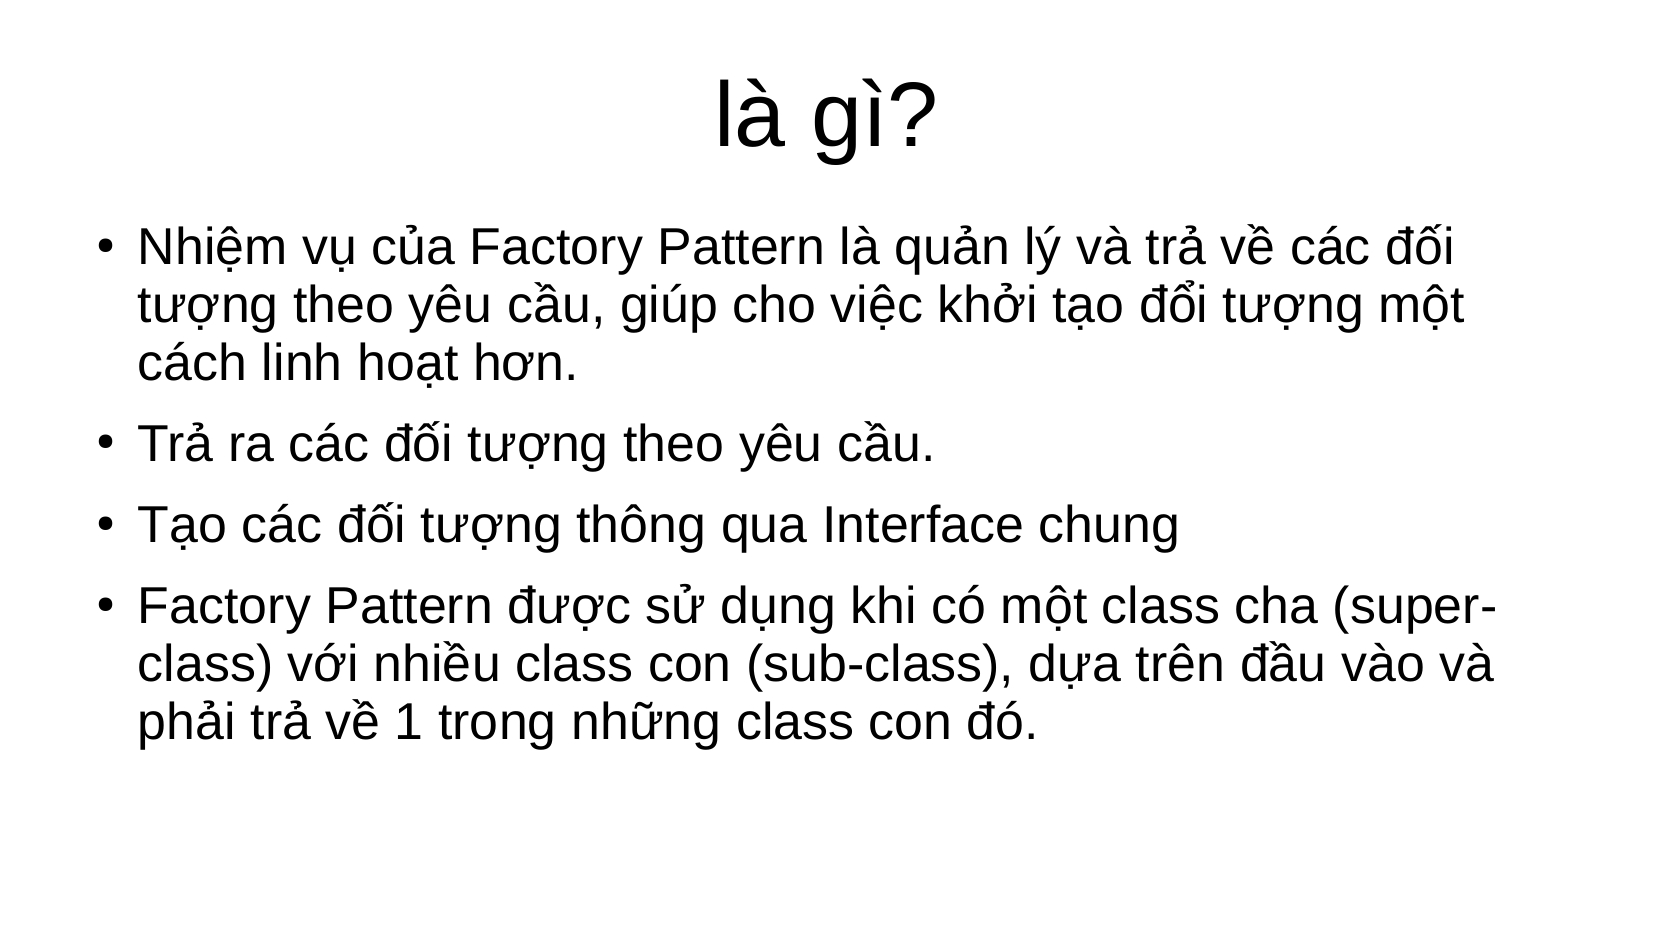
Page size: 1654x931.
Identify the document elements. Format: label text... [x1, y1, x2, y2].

title là gì? [82, 37, 1571, 193]
list Nhiệm vụ của Factory Pattern là quản lý và trả về các đối tượng theo yêu cầu, giúp cho việc khởi tạo đổi tượng một cách linh hoạt hơn. Trả ra các đối tượng theo yêu cầu. Tạo các đối tượng thông qua Interface chung Factory Pattern được sử dụng khi có một class cha (super-class) với nhiều class con (sub-class), dựa trên đầu vào và phải trả về 1 trong những class con đó. [82, 217, 1571, 758]
